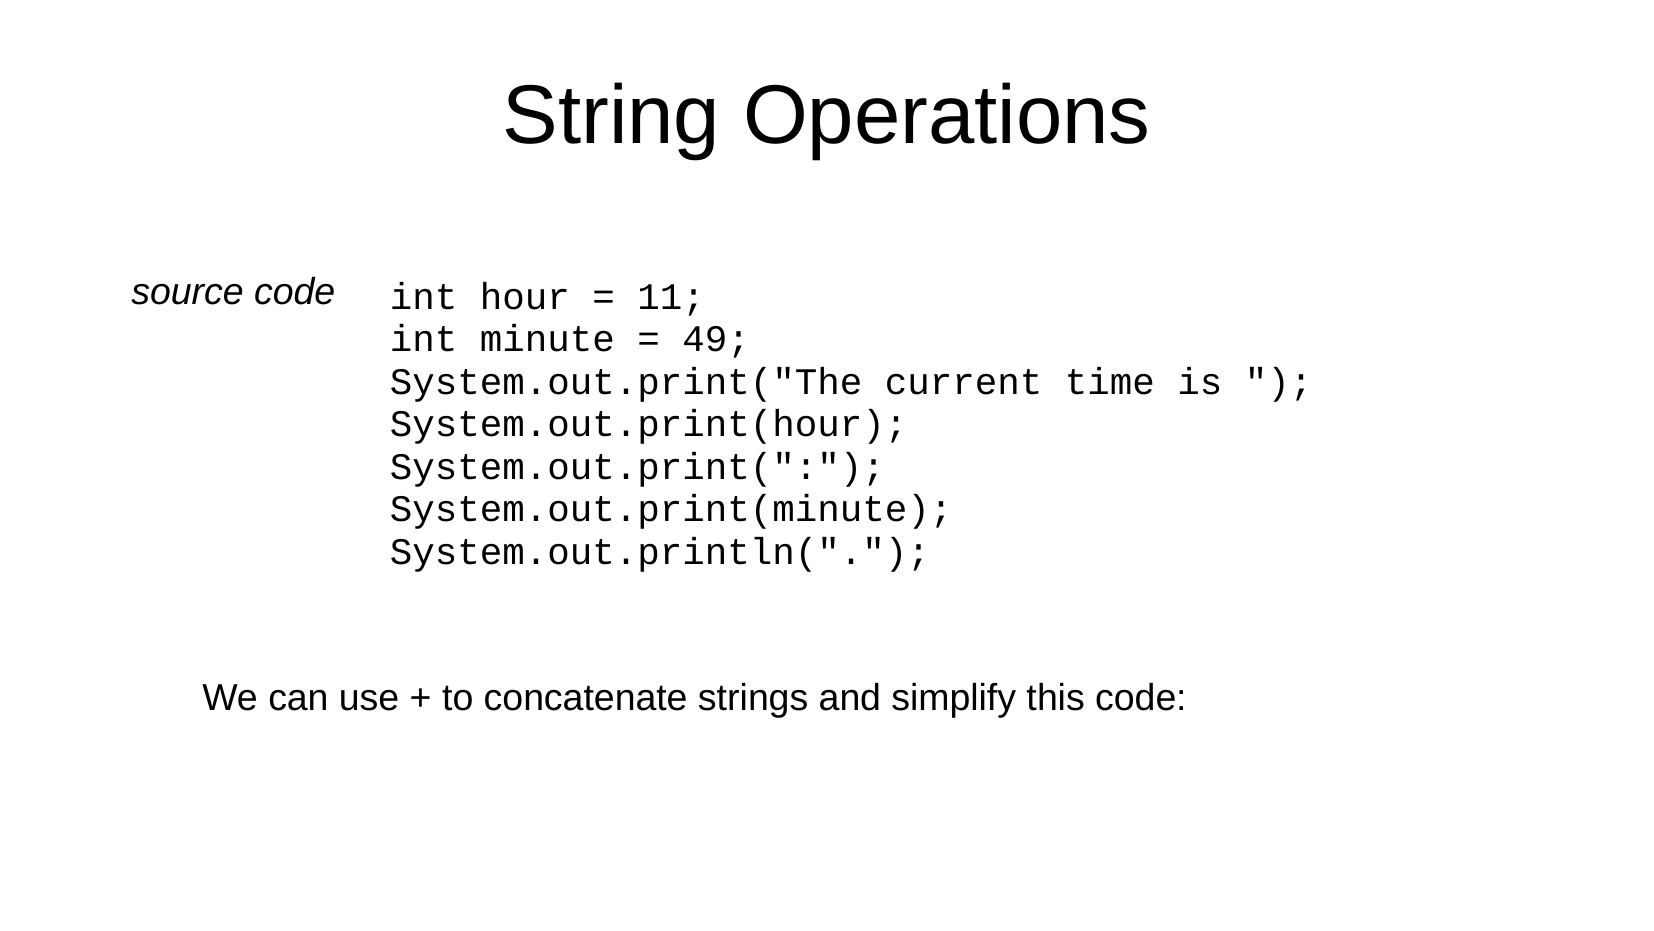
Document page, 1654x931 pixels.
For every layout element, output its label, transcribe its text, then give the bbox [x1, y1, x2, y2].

text_box source code [116, 263, 351, 320]
text_box int hour = 11; int minute = 49; System.out.print("The current time is "); System.out.print(hour); System.out.print(":"); System.out.print(minute); System.out.println("."); [375, 270, 1328, 584]
text_box We can use + to concatenate strings and simplify this code: [187, 668, 1203, 726]
title String Operations [82, 37, 1571, 193]
